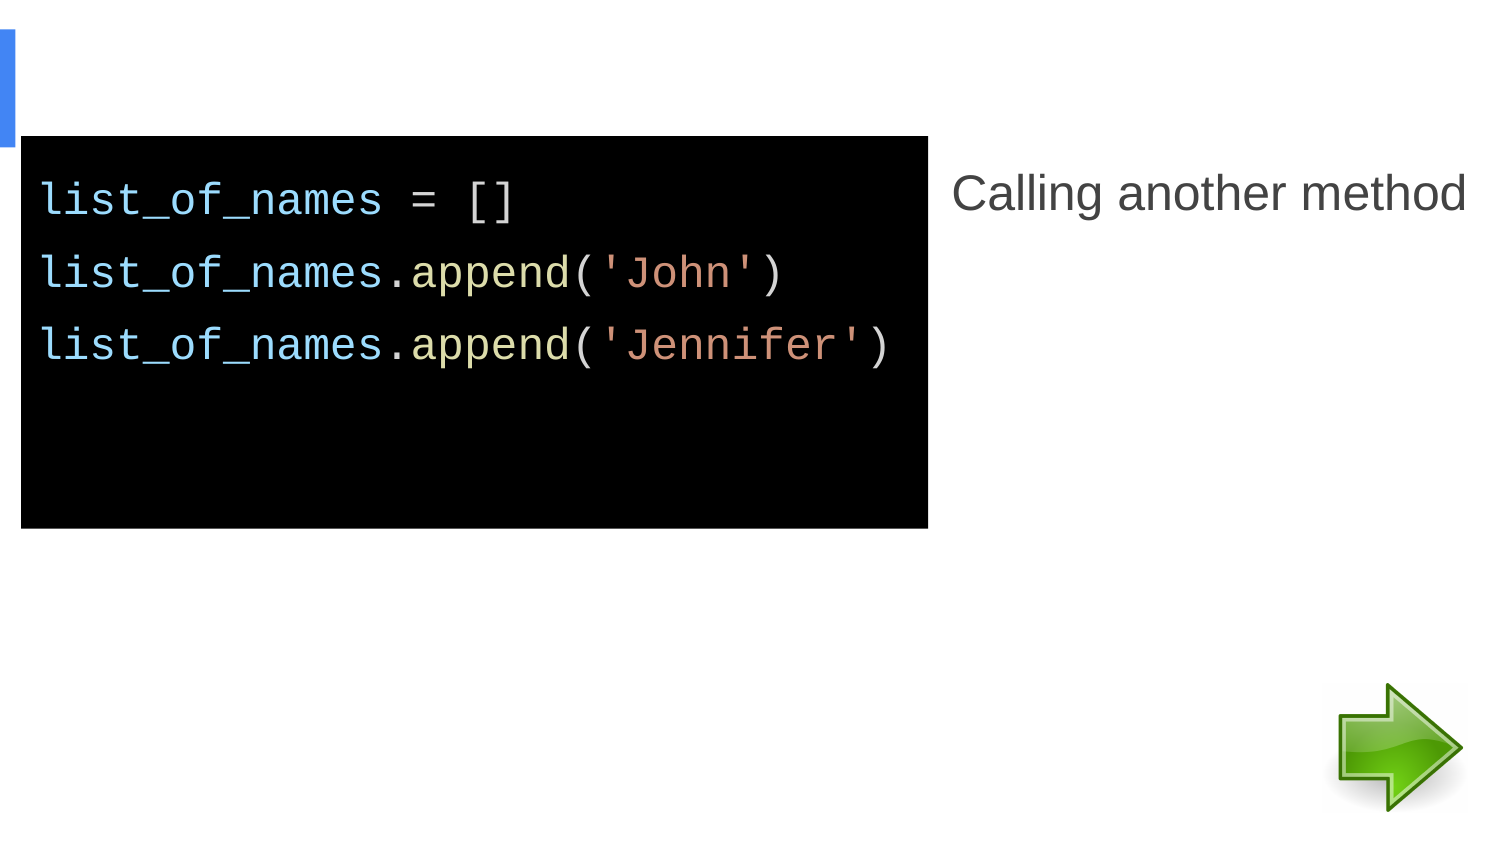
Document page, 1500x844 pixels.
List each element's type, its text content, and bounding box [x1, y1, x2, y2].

text_box list_of_names = [] list_of_names.append('John') list_of_names.append('Jennifer') [21, 136, 929, 529]
list Calling another method [930, 115, 1489, 620]
picture [1322, 683, 1468, 813]
